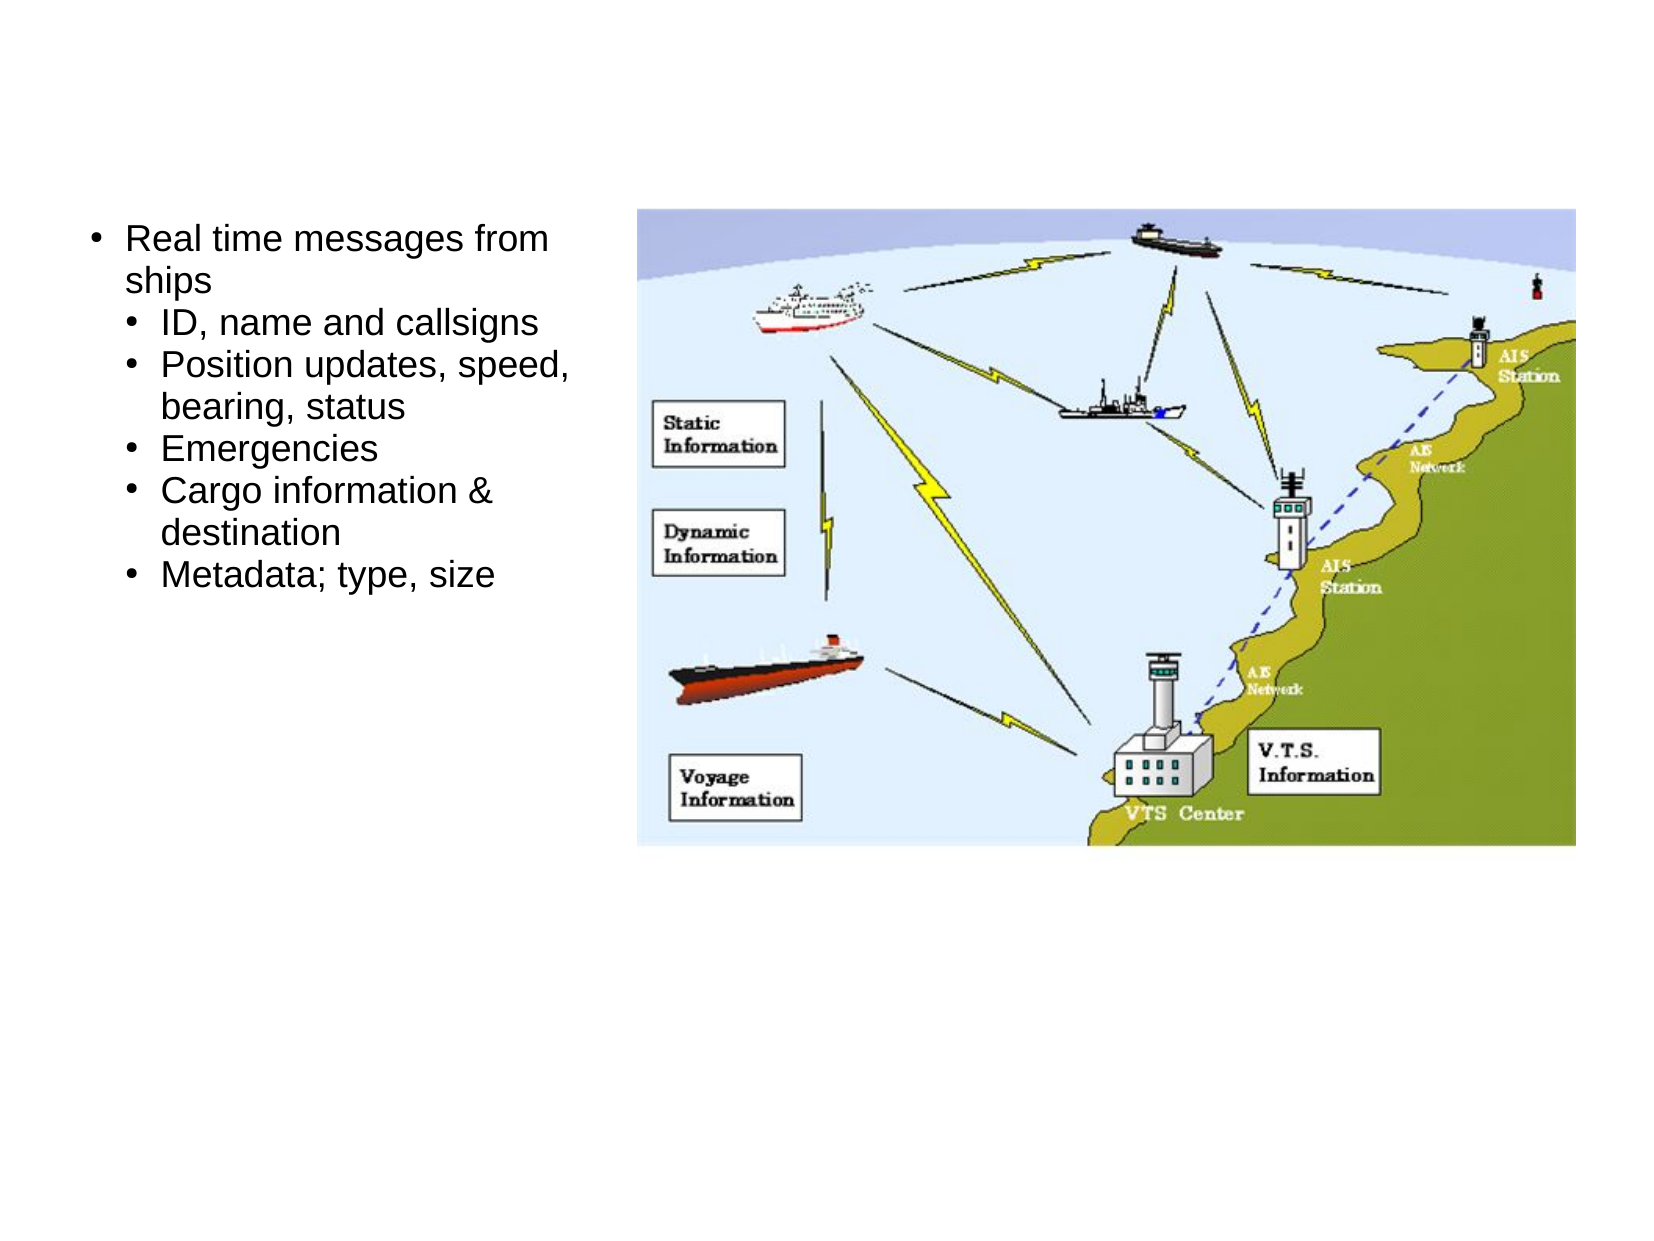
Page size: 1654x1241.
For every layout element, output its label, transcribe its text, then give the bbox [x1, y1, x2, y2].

picture [637, 59, 1576, 998]
text_box Real time messages from ships ID, name and callsigns Position updates, speed, bearing, status Emergencies Cargo information & destination Metadata; type, size [75, 210, 646, 1036]
